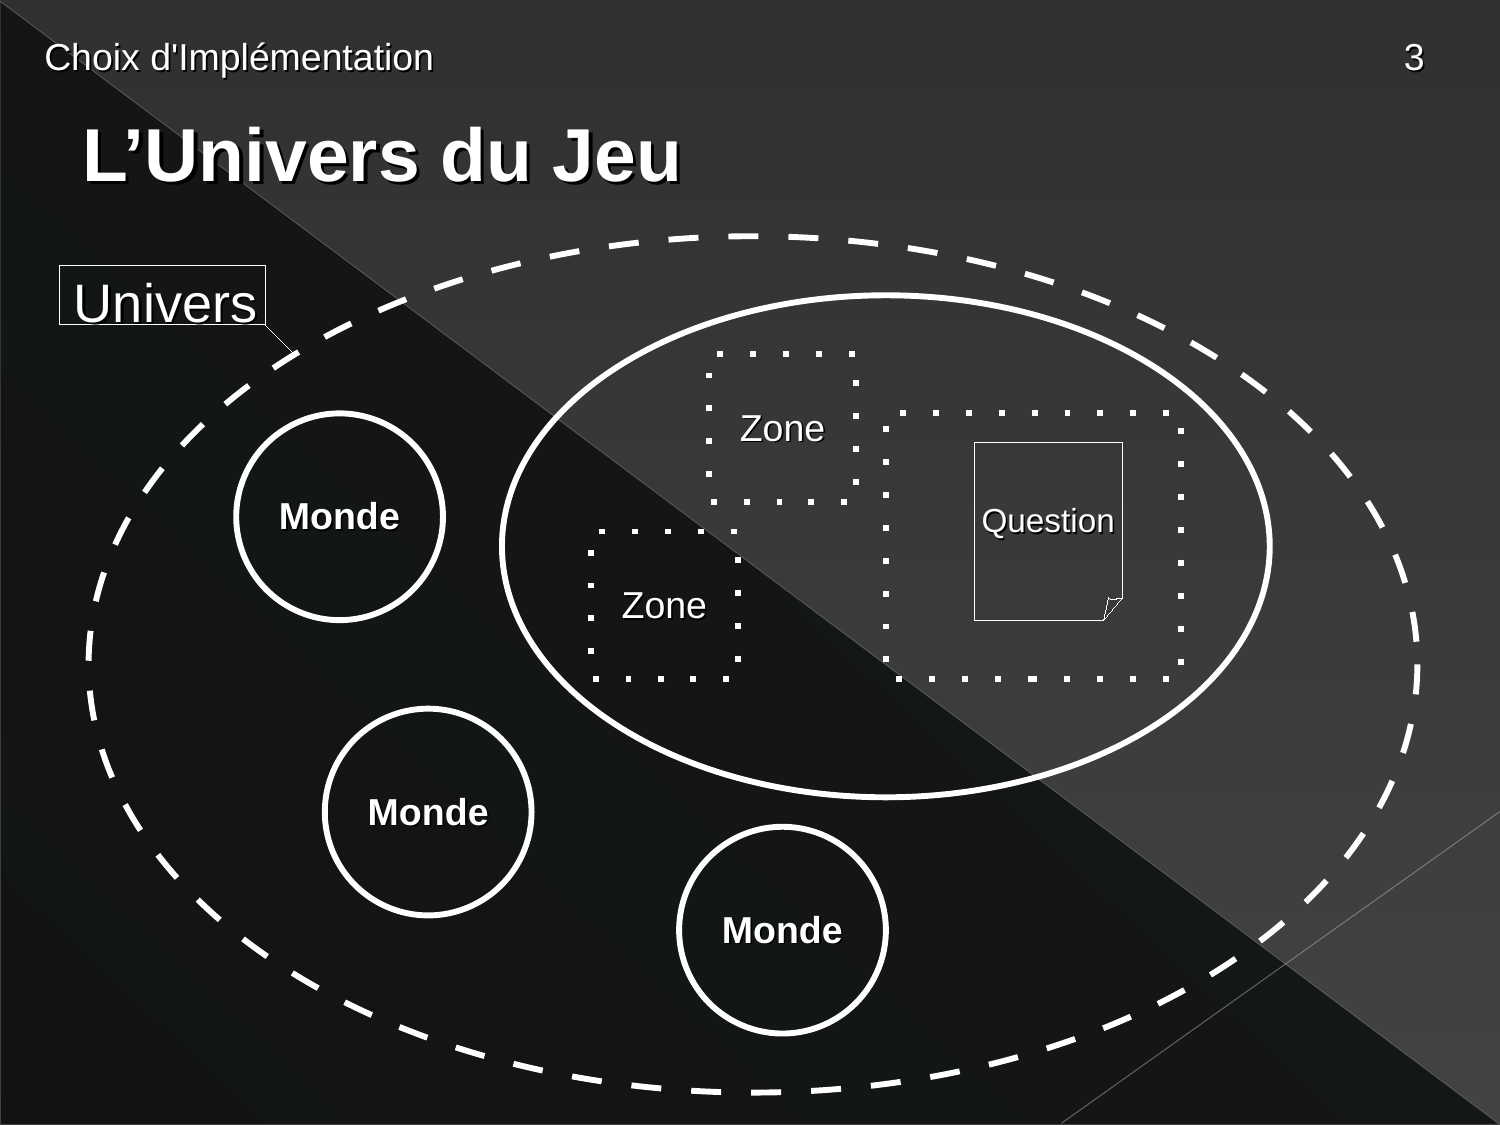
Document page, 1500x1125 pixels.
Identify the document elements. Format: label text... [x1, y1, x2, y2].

text_box Monde [236, 413, 443, 621]
text_box Zone [590, 531, 739, 680]
text_box Zone [708, 354, 857, 502]
text_box Monde [324, 708, 532, 916]
text_box Monde [679, 826, 886, 1034]
title L’Univers du Jeu [67, 36, 1418, 266]
text_box Question [974, 442, 1123, 621]
text_box Choix d'Implémentation 3 [29, 29, 1447, 87]
text_box Univers [59, 265, 325, 362]
